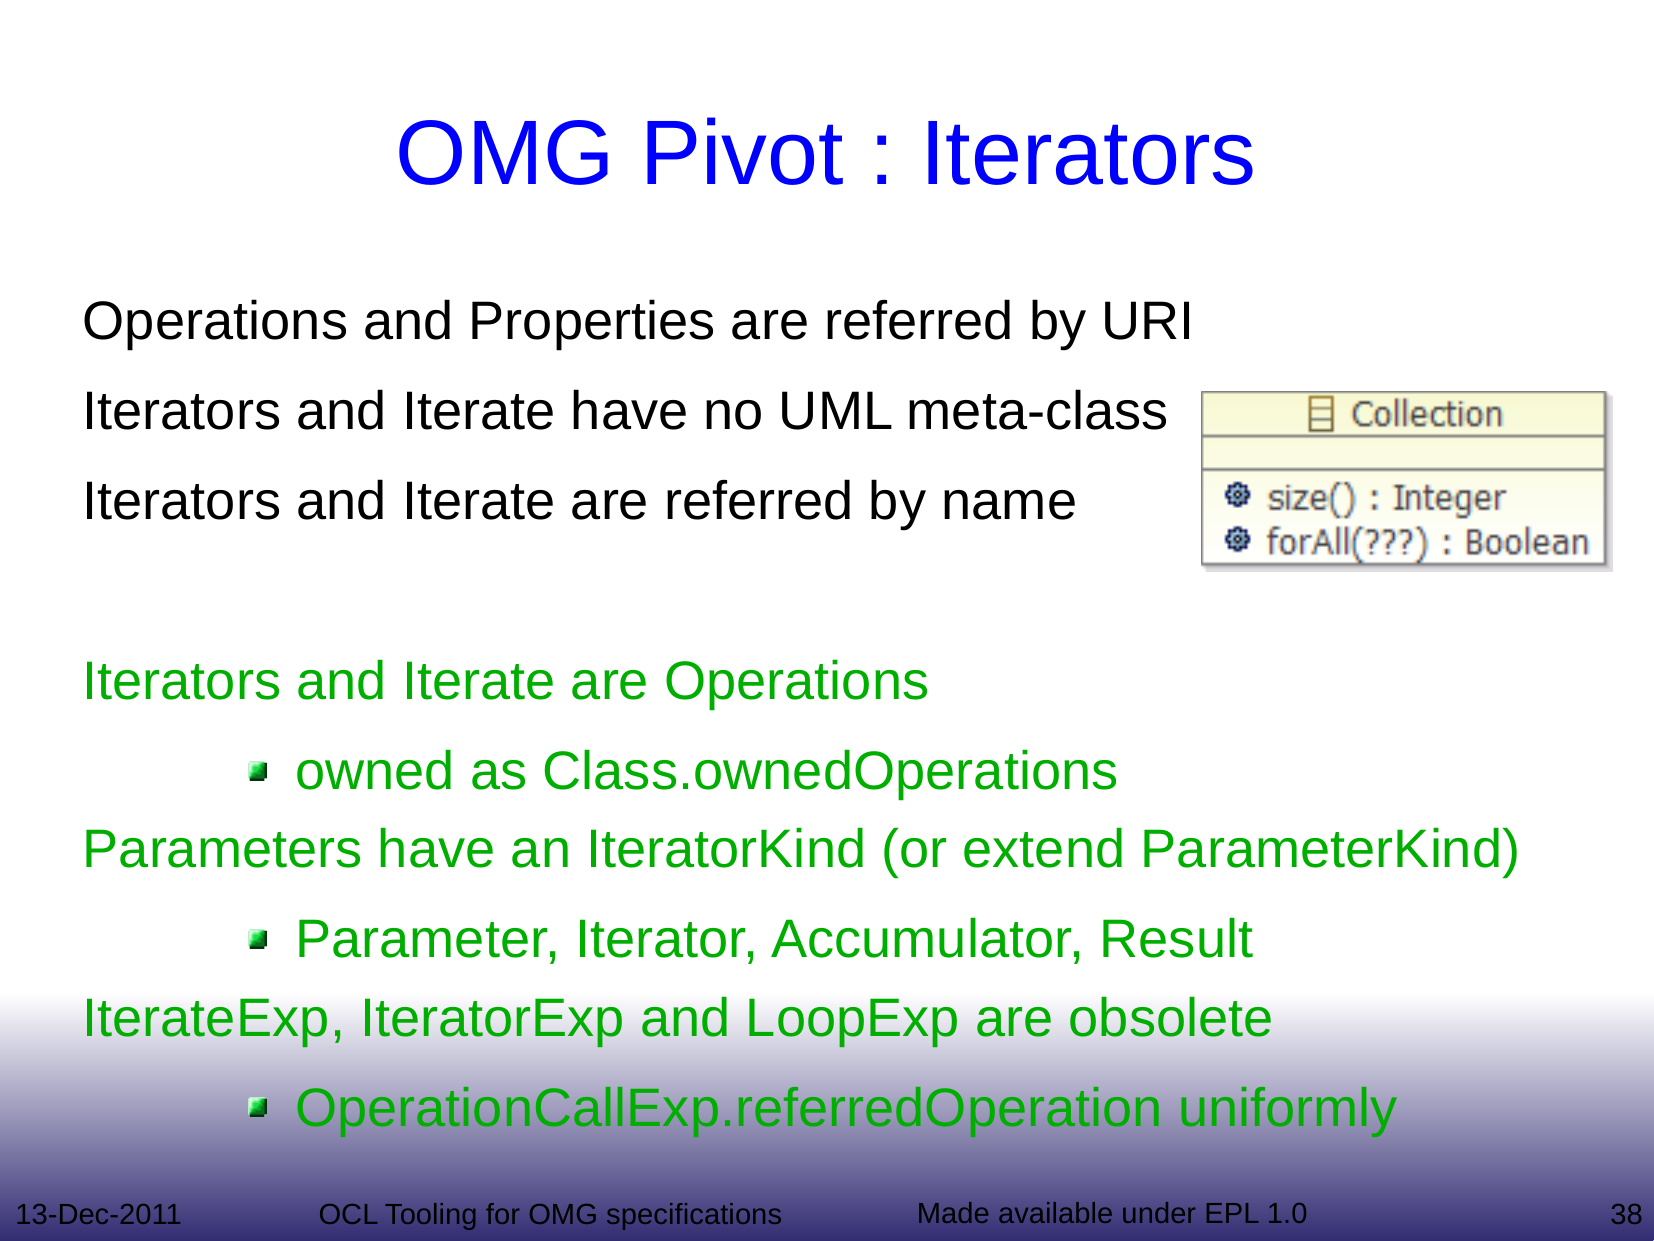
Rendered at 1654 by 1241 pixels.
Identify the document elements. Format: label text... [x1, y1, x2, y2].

list Operations and Properties are referred by URI Iterators and Iterate have no UML meta-class Iterators and Iterate are referred by name Iterators and Iterate are Operations owned as Class.ownedOperations Parameters have an IteratorKind (or extend ParameterKind) Parameter, Iterator, Accumulator, Result IterateExp, IteratorExp and LoopExp are obsolete OperationCallExp.referredOperation uniformly [82, 290, 1571, 1138]
picture [1201, 391, 1613, 572]
title OMG Pivot : Iterators [82, 49, 1571, 257]
